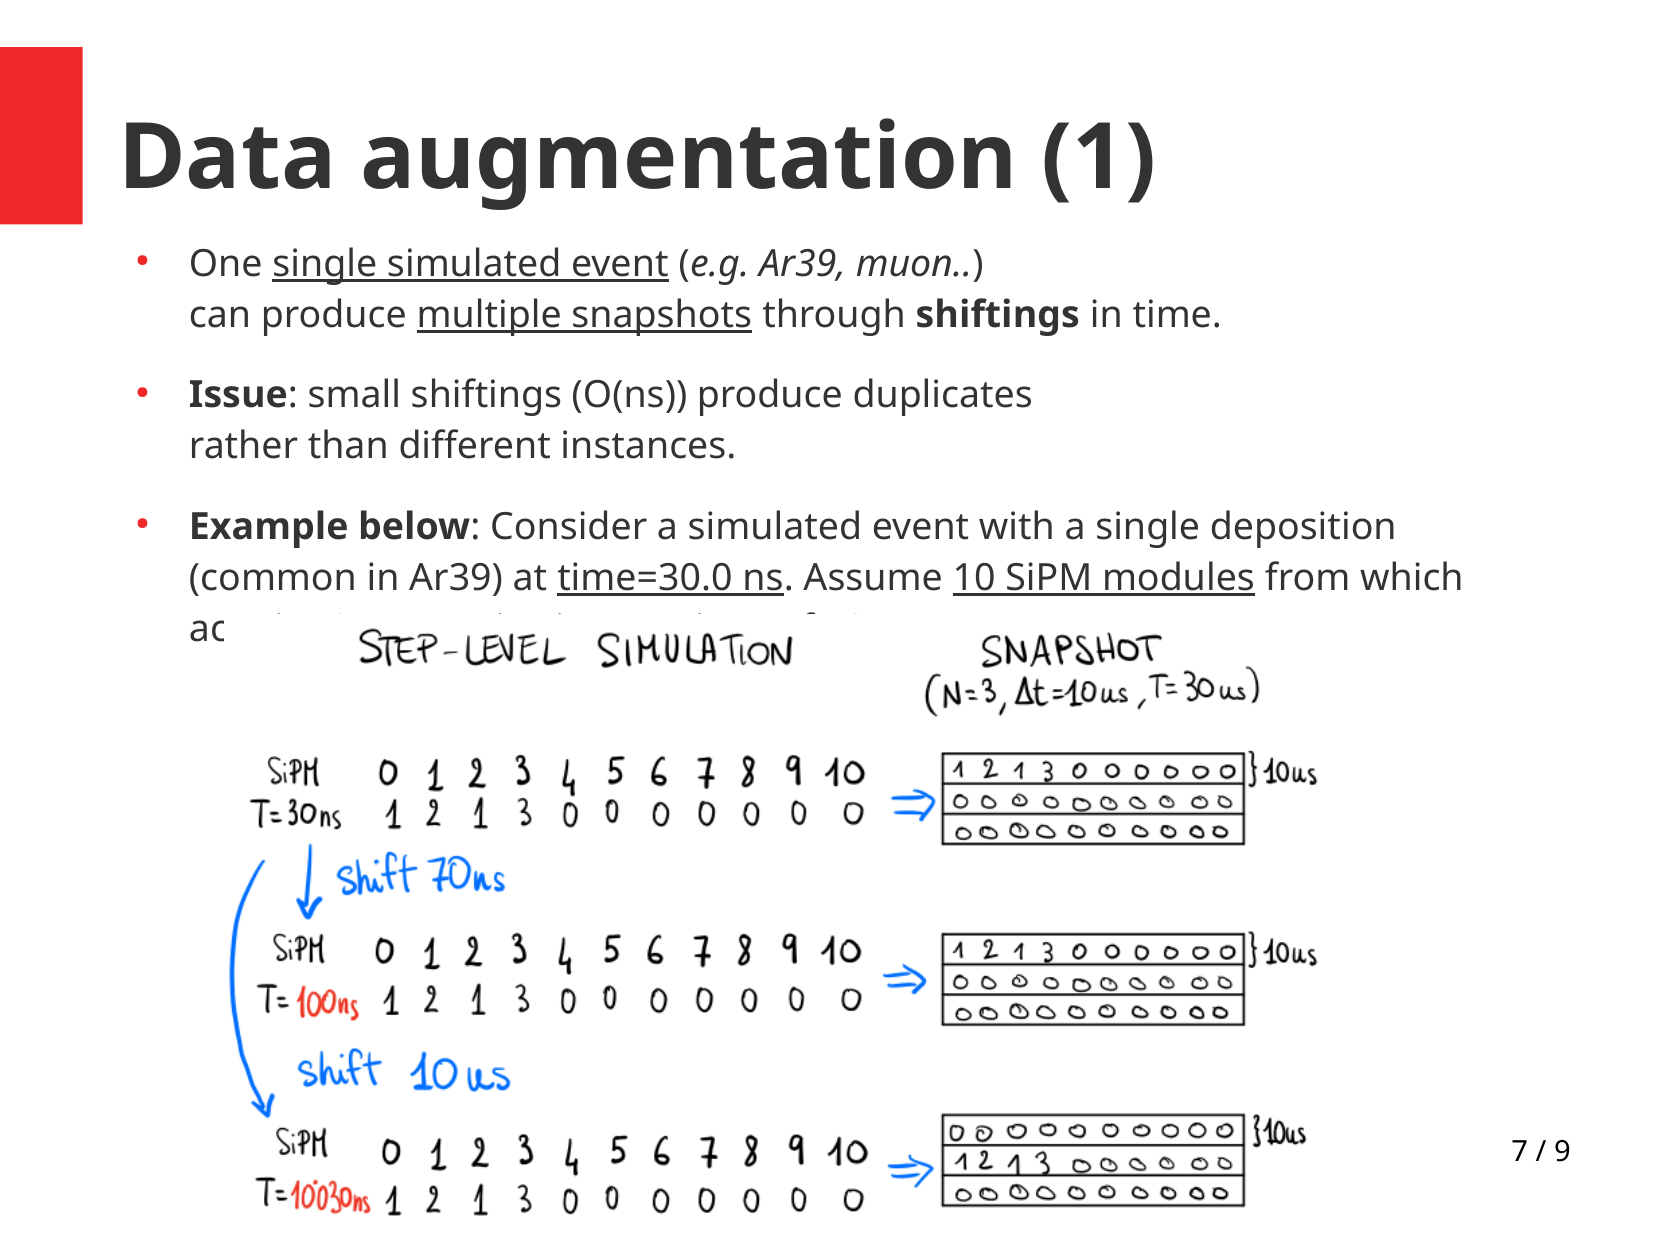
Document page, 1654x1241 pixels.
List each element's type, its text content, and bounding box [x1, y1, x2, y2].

picture [224, 614, 1343, 1229]
title Data augmentation (1) [118, 49, 1571, 257]
list One single simulated event (e.g. Ar39, muon..) can produce multiple snapshots through shiftings in time. Issue: small shiftings (O(ns)) produce duplicates rather than different instances. Example below: Consider a simulated event with a single deposition (common in Ar39) at time=30.0 ns. Assume 10 SiPM modules from which acquire 3 successive integrations of 10 us. [118, 236, 1536, 721]
